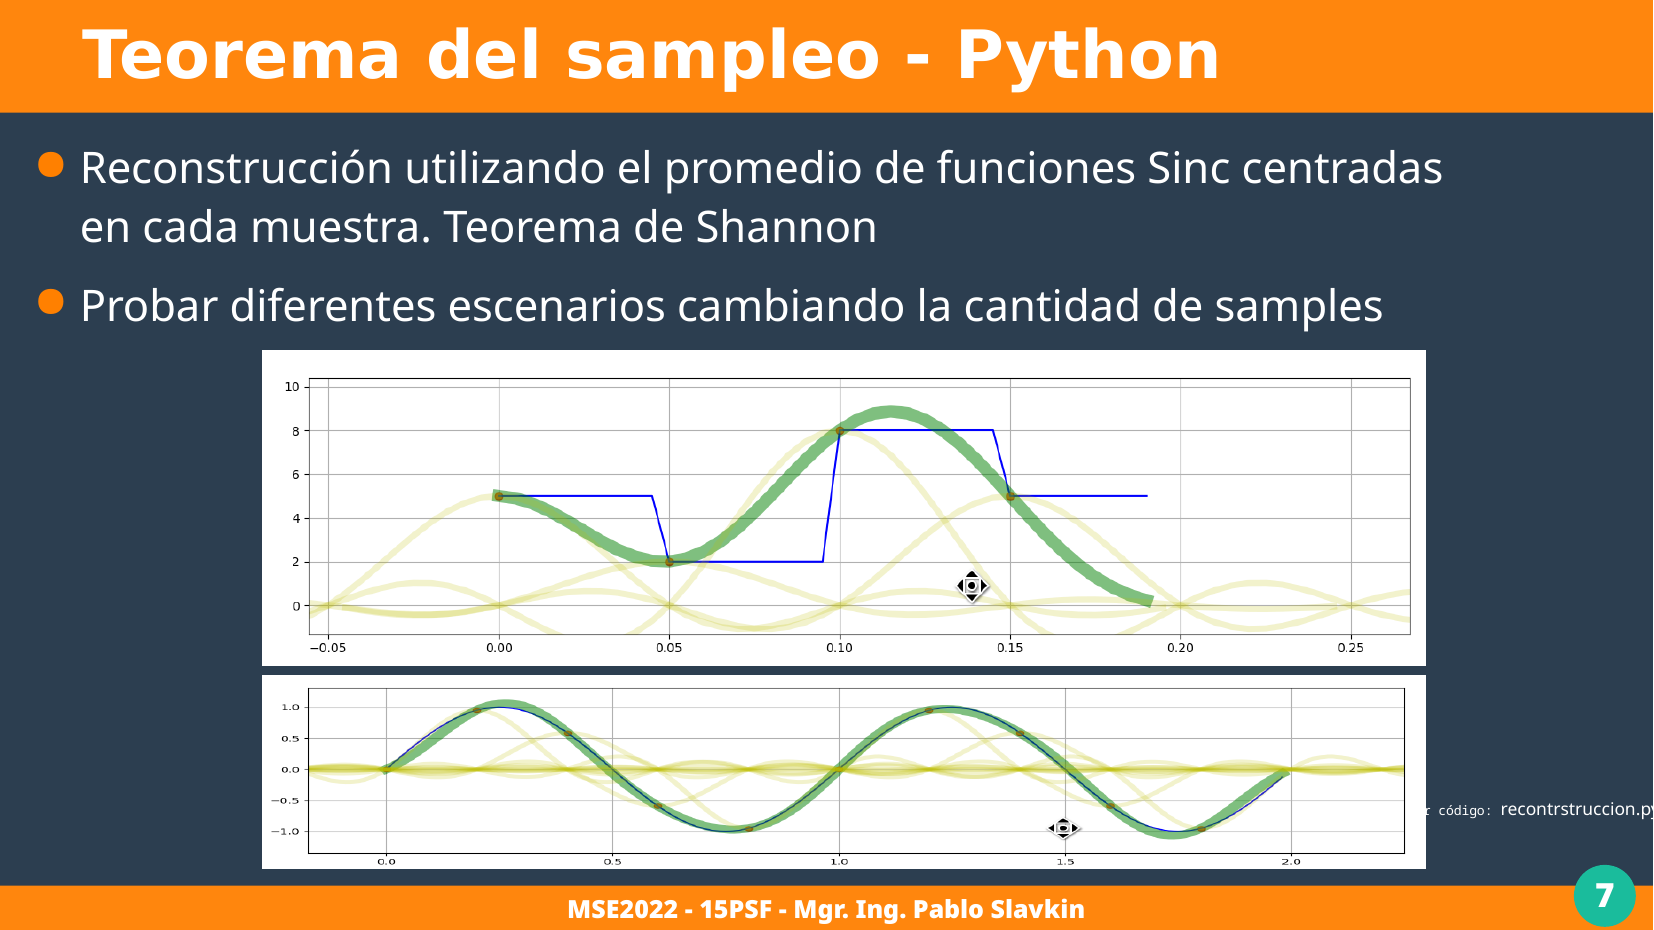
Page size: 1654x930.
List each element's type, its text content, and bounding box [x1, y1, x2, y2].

title Teorema del sampleo - Python [0, 16, 1653, 113]
picture [262, 675, 1426, 869]
list Reconstrucción utilizando el promedio de funciones Sinc centradas en cada muestra. Teorema de Shannon Probar diferentes escenarios cambiando la cantidad de samples [18, 137, 1501, 338]
text_box Ver código: recontrstruccion.py [1392, 781, 1653, 837]
picture [262, 350, 1426, 666]
